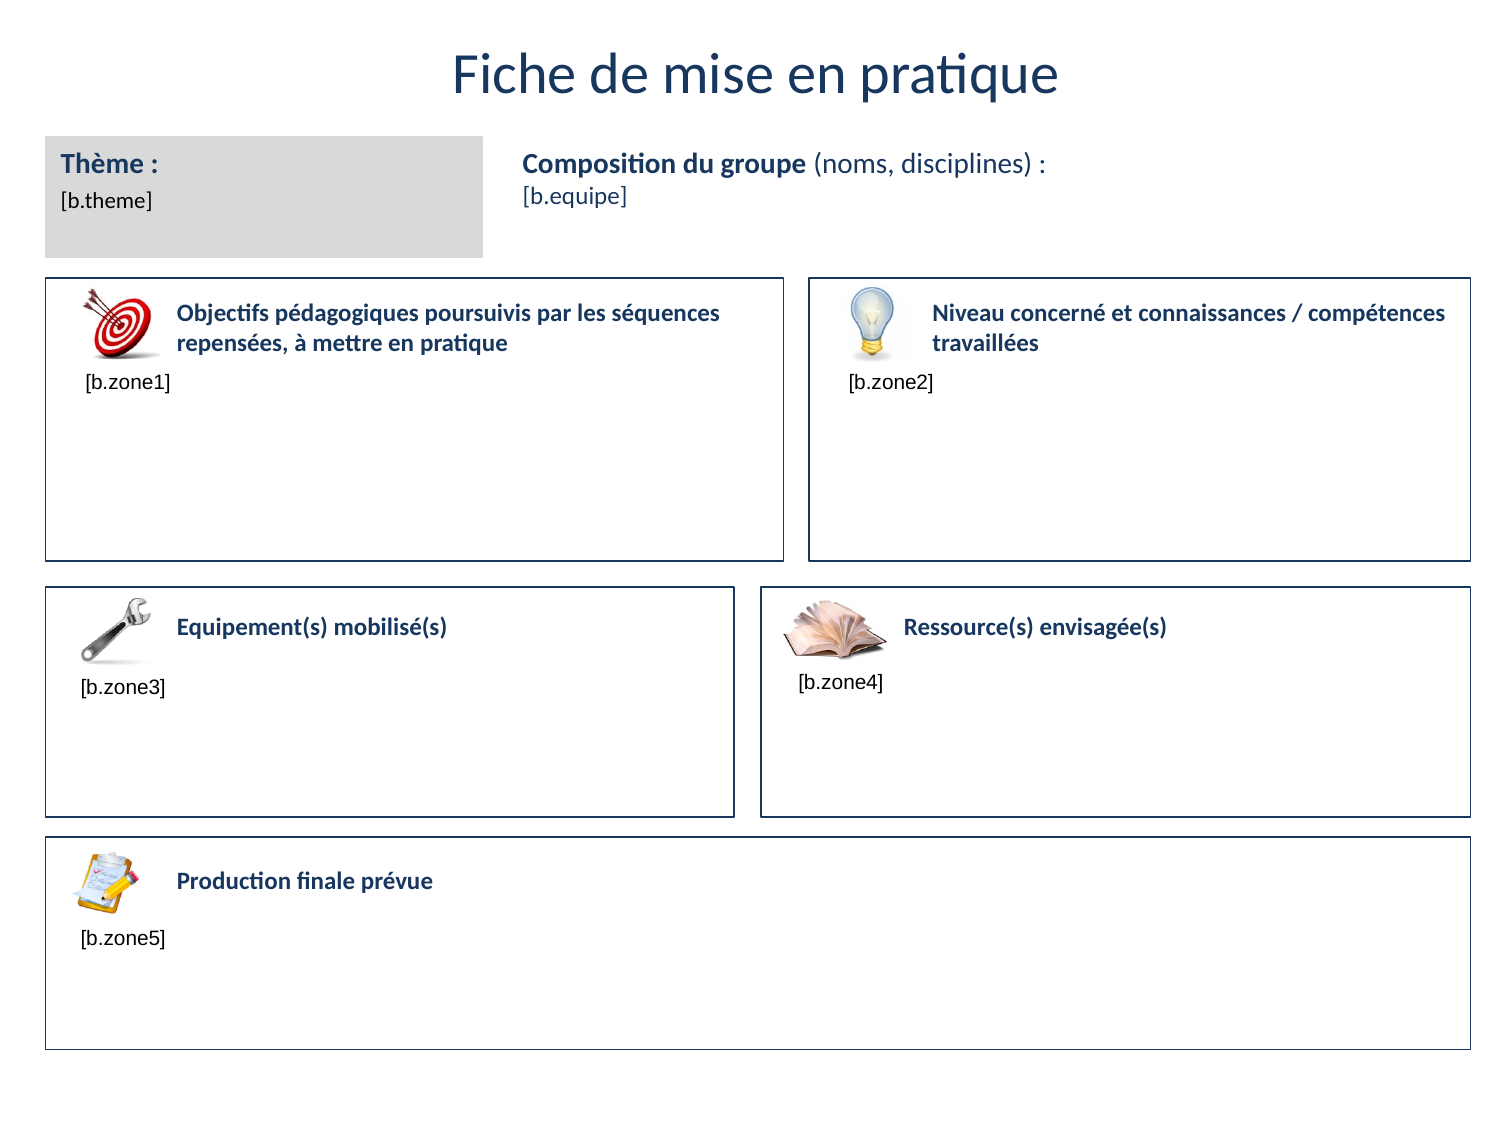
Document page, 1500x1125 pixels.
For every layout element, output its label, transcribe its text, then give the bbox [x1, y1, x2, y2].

text_box Equipement(s) mobilisé(s) [161, 584, 756, 666]
text_box [b.zone4] [783, 661, 1453, 702]
text_box Composition du groupe (noms, disciplines) : [b.equipe] [507, 137, 1447, 268]
text_box [b.zone5] [65, 916, 1453, 957]
text_box Objectifs pédagogiques poursuivis par les séquences repensées, à mettre en pratique [161, 288, 761, 354]
text_box Niveau concerné et connaissances / compétences travaillées [917, 288, 1463, 354]
text_box [b.zone3] [65, 665, 709, 706]
picture [70, 850, 140, 915]
text_box Thème : [b.theme] [45, 137, 483, 258]
text_box Production finale prévue [161, 847, 1385, 913]
picture [833, 285, 911, 361]
text_box [760, 586, 1471, 818]
picture [57, 285, 160, 363]
title Fiche de mise en pratique [53, 19, 1459, 121]
text_box [b.zone1] [70, 361, 761, 402]
text_box [45, 277, 784, 562]
text_box [45, 586, 734, 818]
text_box [b.zone2] [833, 361, 1453, 402]
text_box [809, 277, 1471, 562]
text_box [45, 836, 1471, 1050]
